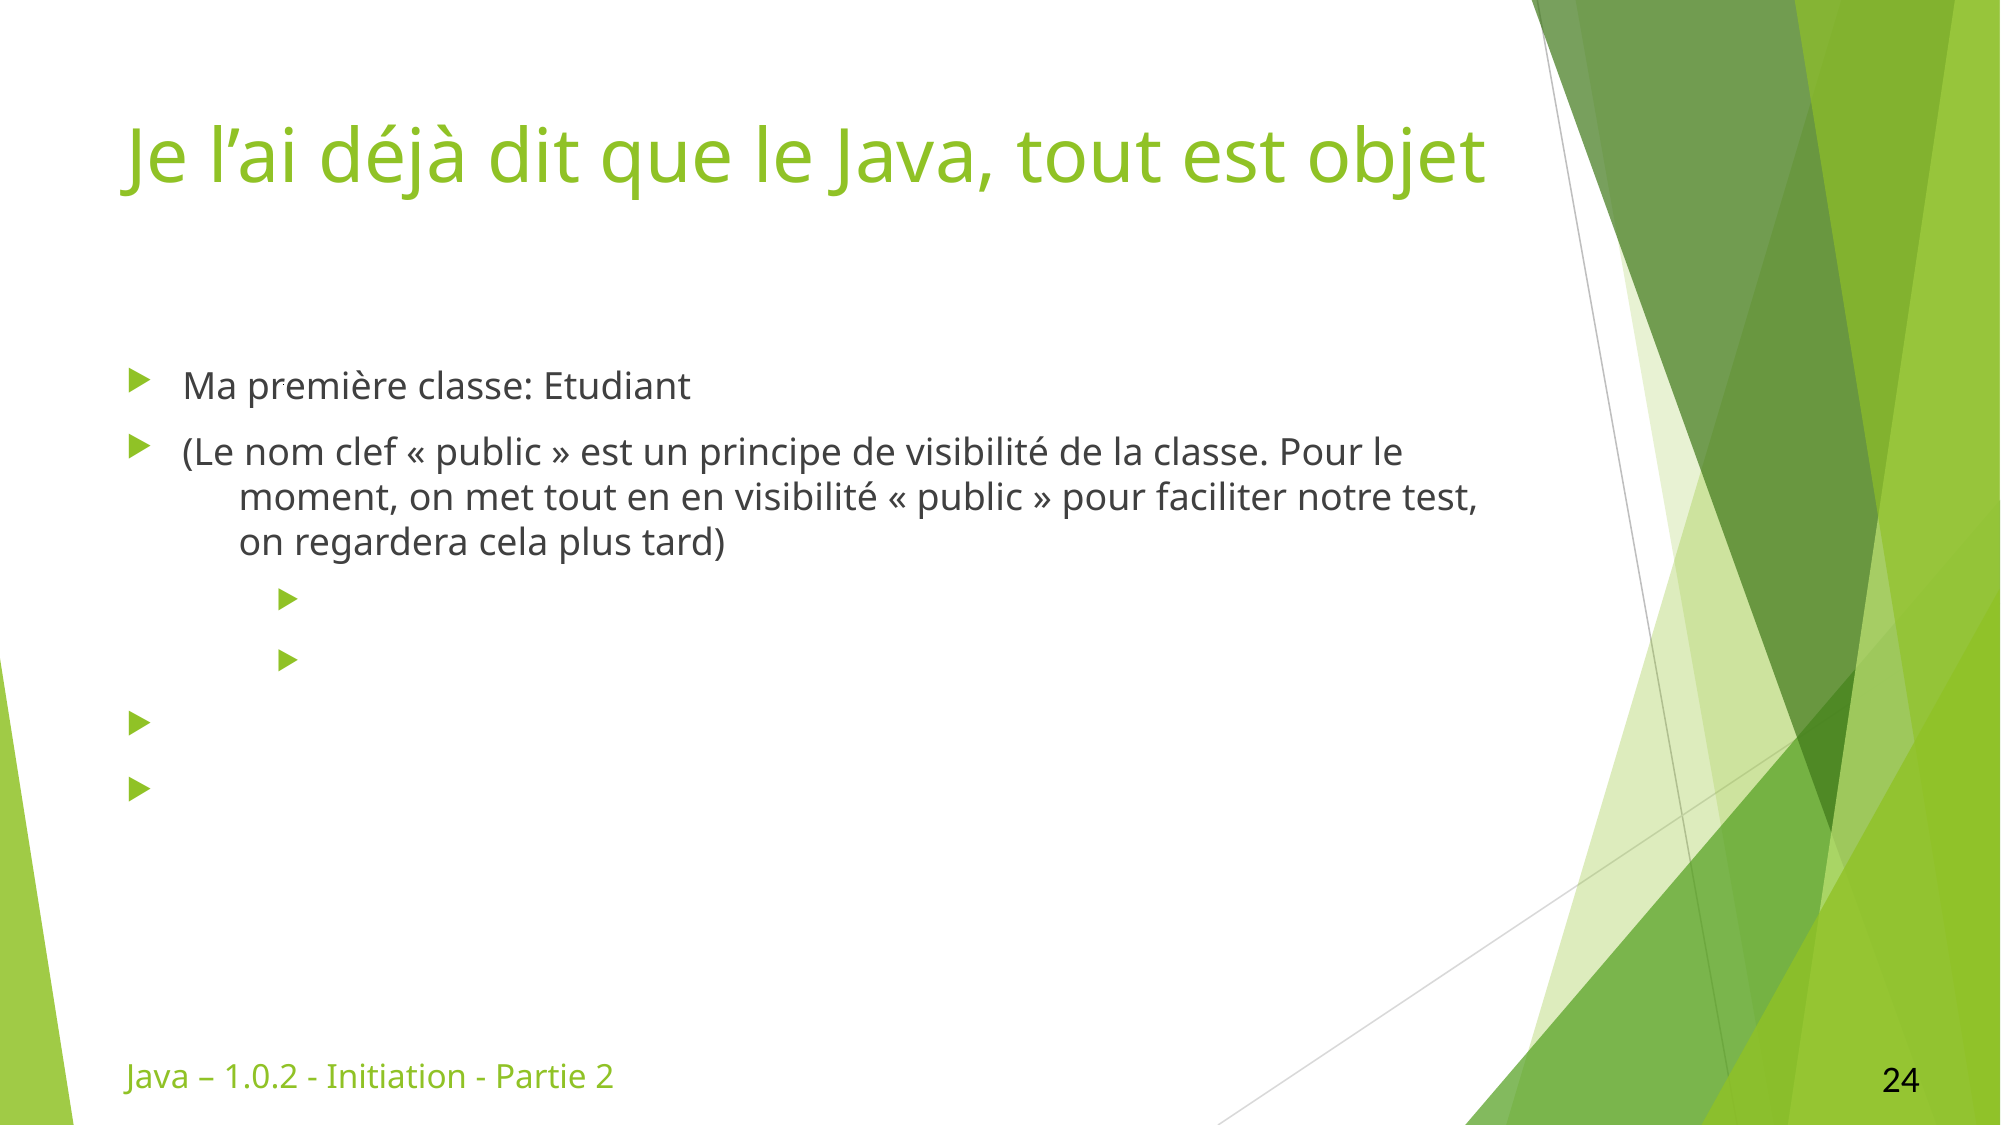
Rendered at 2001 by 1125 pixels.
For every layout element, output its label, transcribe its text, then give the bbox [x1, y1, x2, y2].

list Ma première classe: Etudiant (Le nom clef « public » est un principe de visibilité de la classe. Pour le moment, on met tout en en visibilité « public » pour faciliter notre test, on regardera cela plus tard) [111, 354, 1522, 1048]
text_box [1866, 1047, 1979, 1108]
text_box Java – 1.0.2 - Initiation - Partie 2 [111, 1047, 1094, 1109]
title Je l’ai déjà dit que le Java, tout est objet [111, 99, 1522, 317]
